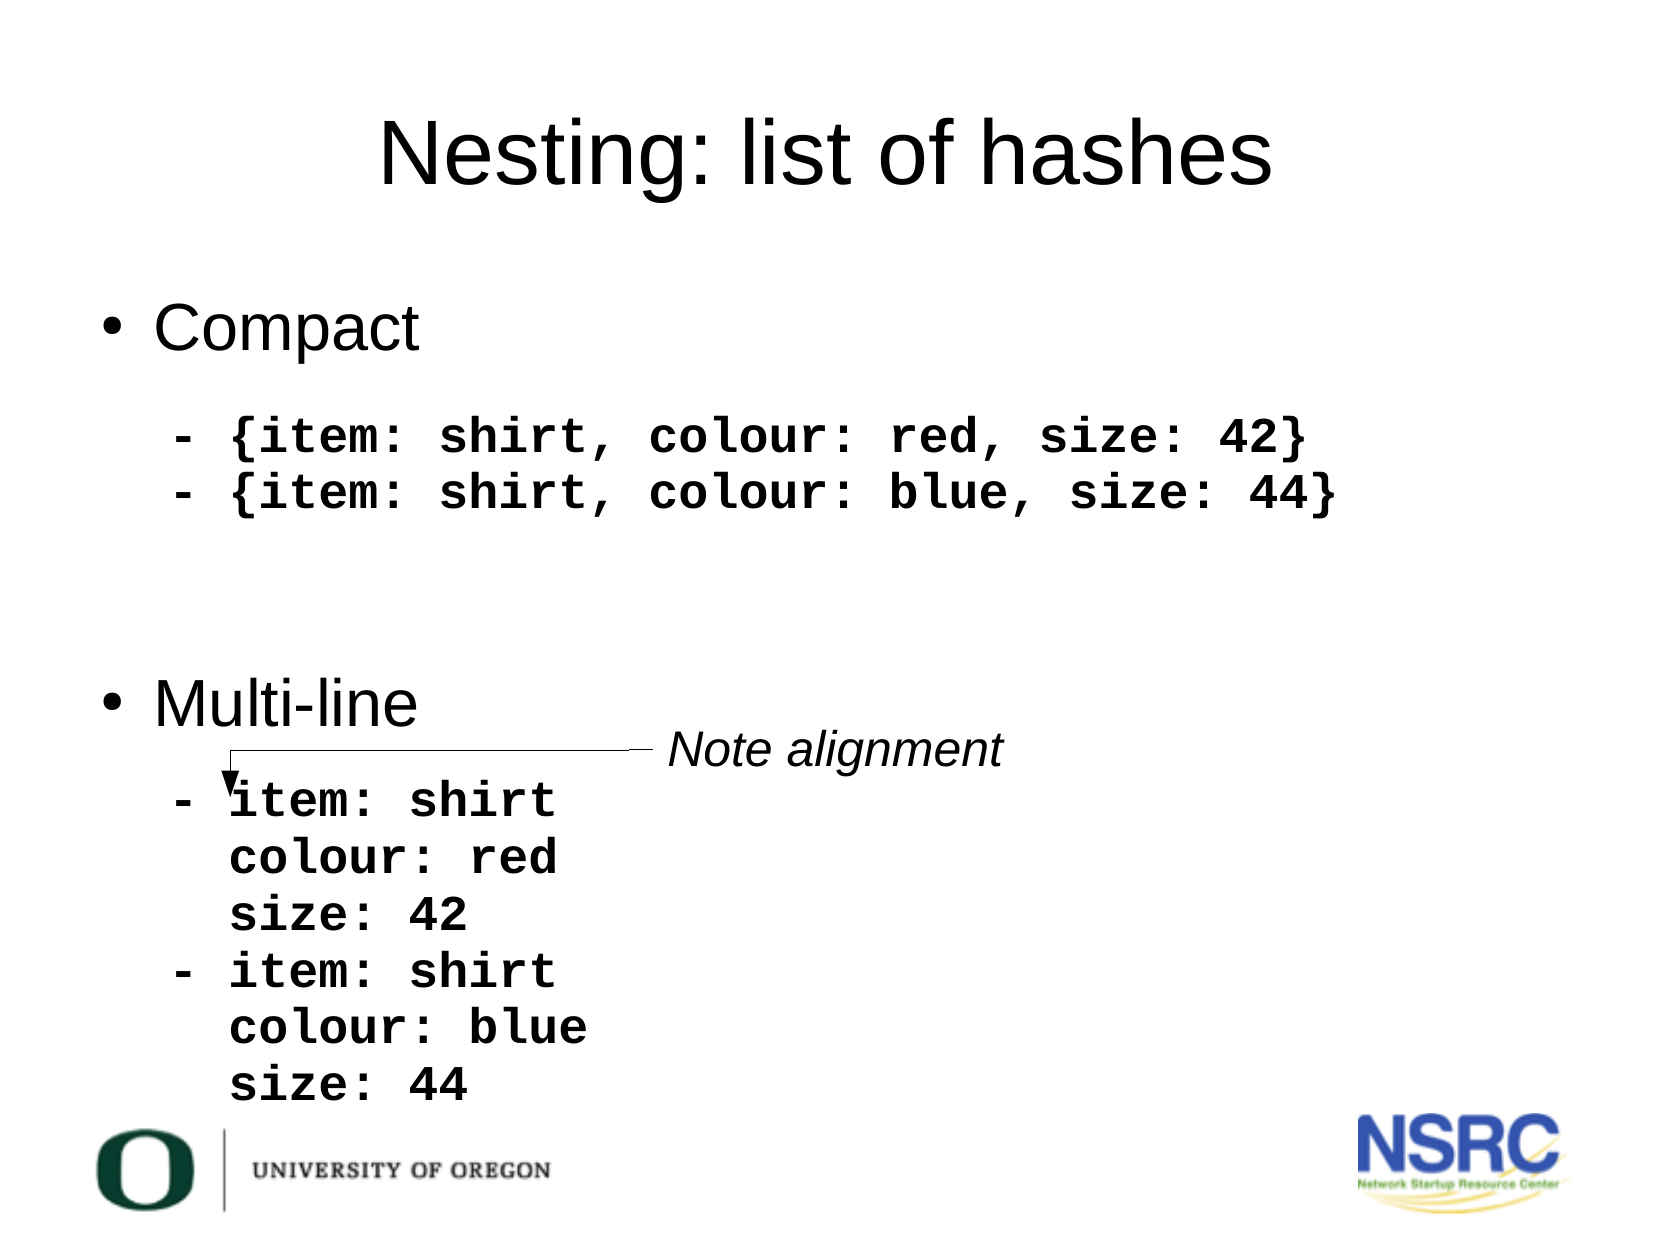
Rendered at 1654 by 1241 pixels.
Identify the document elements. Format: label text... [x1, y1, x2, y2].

list Multi-line [82, 665, 1571, 768]
text_box Note alignment [652, 713, 1193, 785]
picture [82, 1125, 566, 1216]
list Compact [82, 290, 1571, 634]
text_box - item: shirt colour: red size: 42 - item: shirt colour: blue size: 44 [153, 767, 1654, 1123]
title Nesting: list of hashes [82, 49, 1571, 257]
text_box - {item: shirt, colour: red, size: 42} - {item: shirt, colour: blue, size: 44} [153, 403, 1654, 587]
picture [1358, 1123, 1571, 1216]
